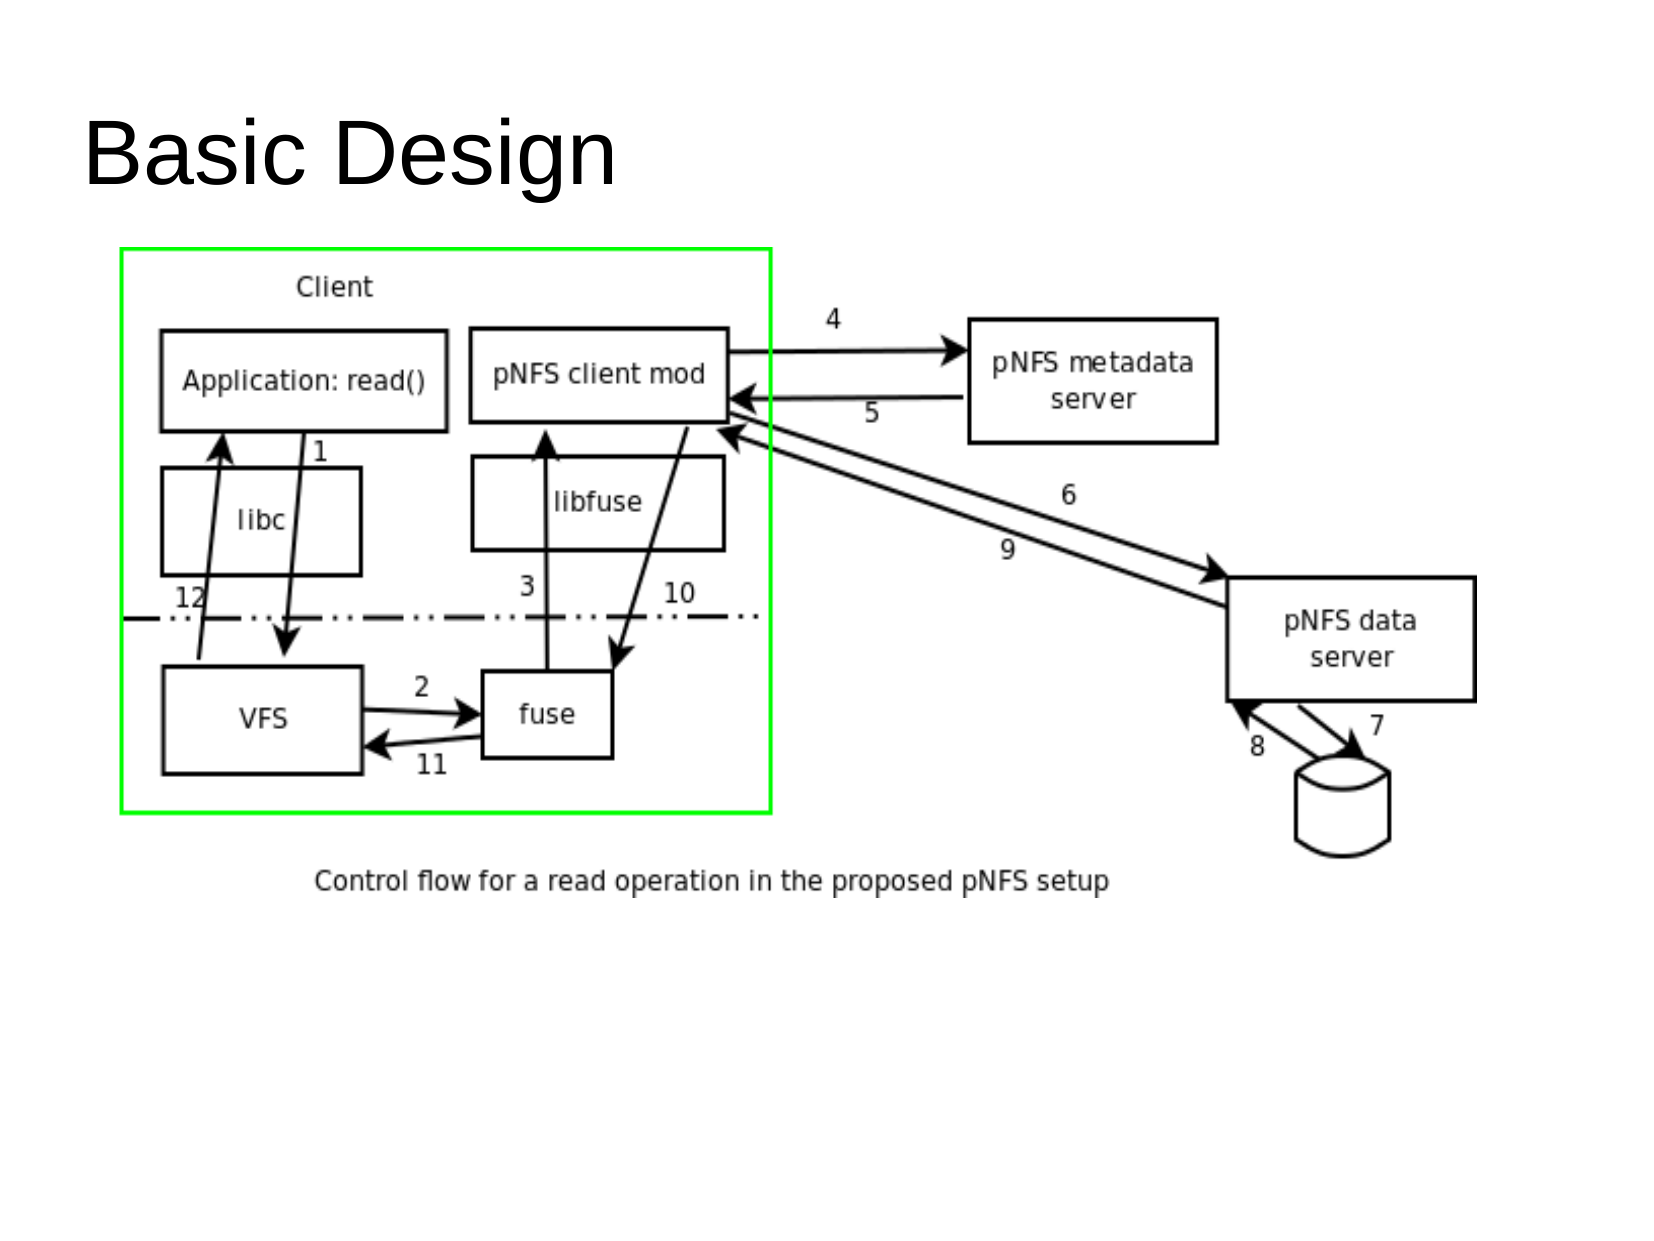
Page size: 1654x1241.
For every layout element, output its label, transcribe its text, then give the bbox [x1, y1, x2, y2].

title Basic Design [82, 49, 1571, 257]
picture [118, 247, 1477, 898]
